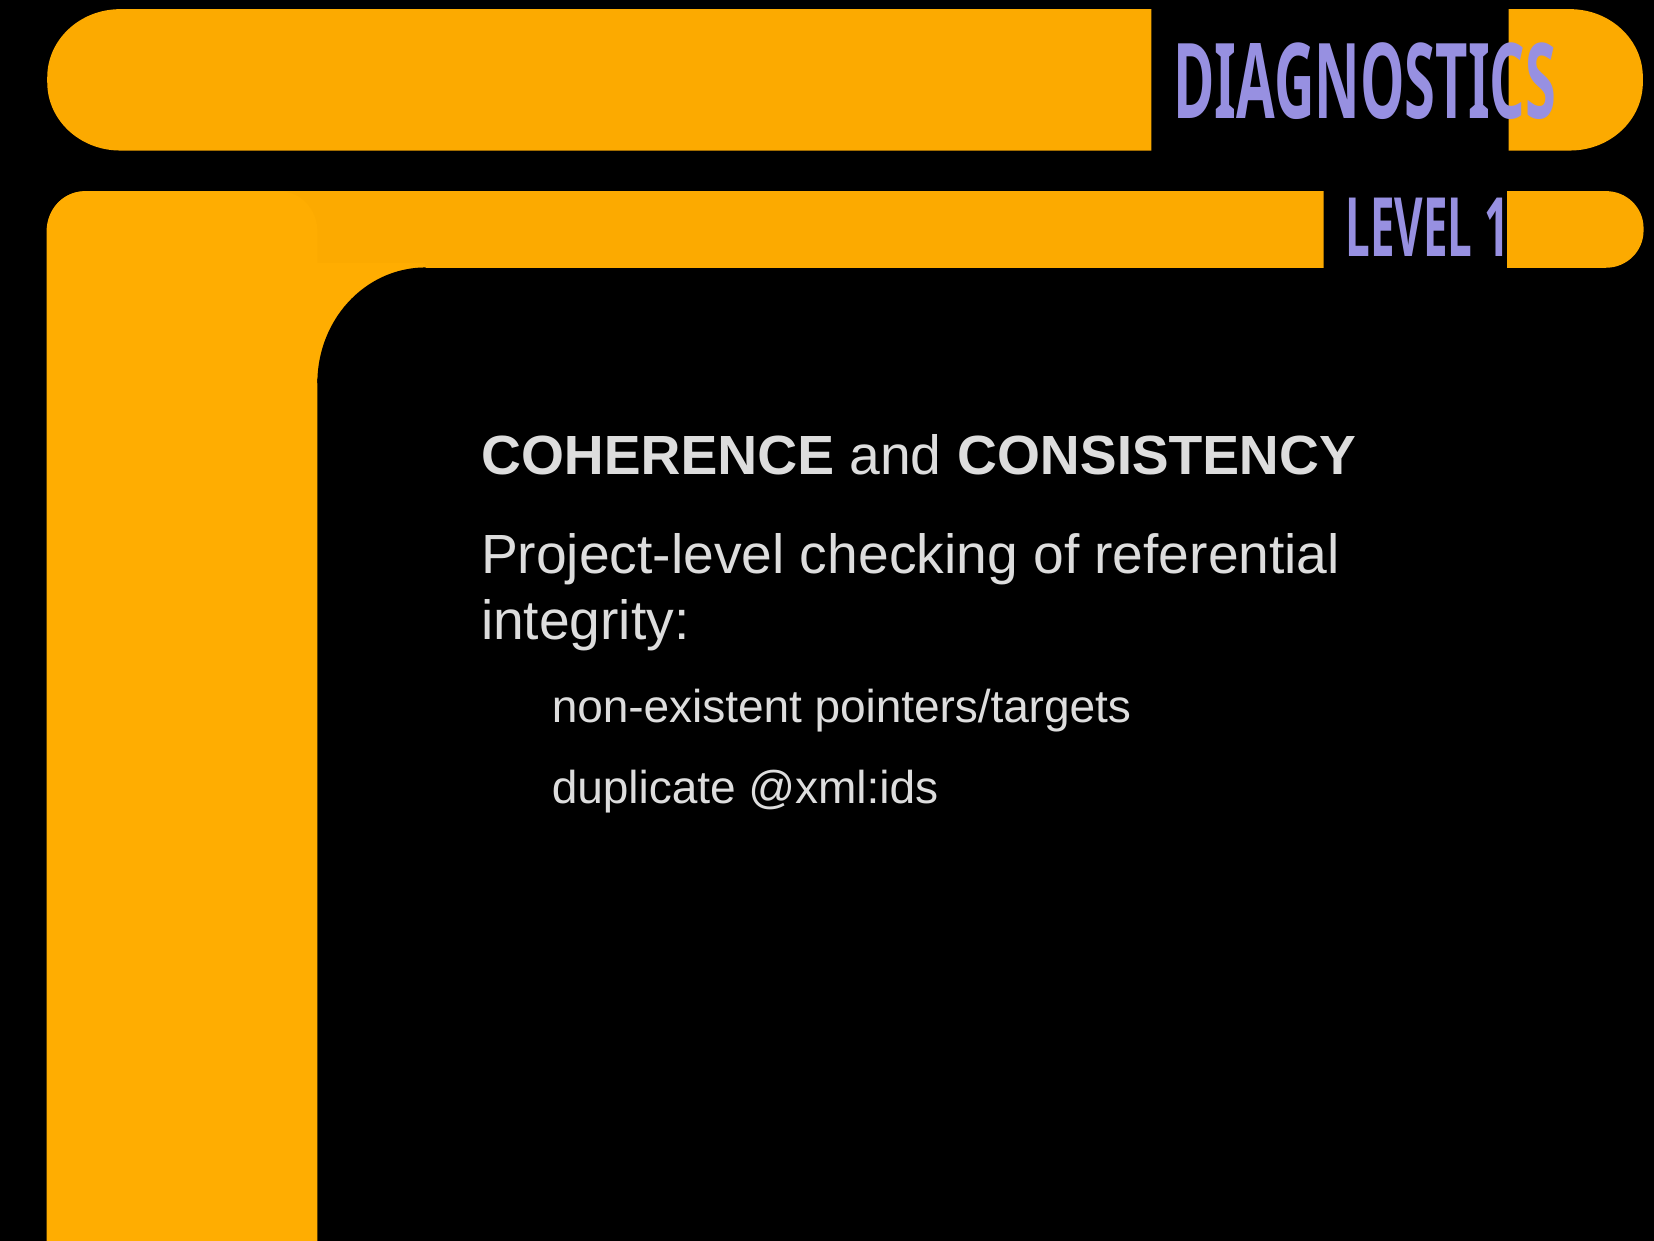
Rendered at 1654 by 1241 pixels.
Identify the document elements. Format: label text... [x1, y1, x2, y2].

picture [0, 0, 1654, 1241]
list COHERENCE and CONSISTENCY Project-level checking of referential integrity: non-existent pointers/targets duplicate @xml:ids [410, 419, 1417, 1171]
